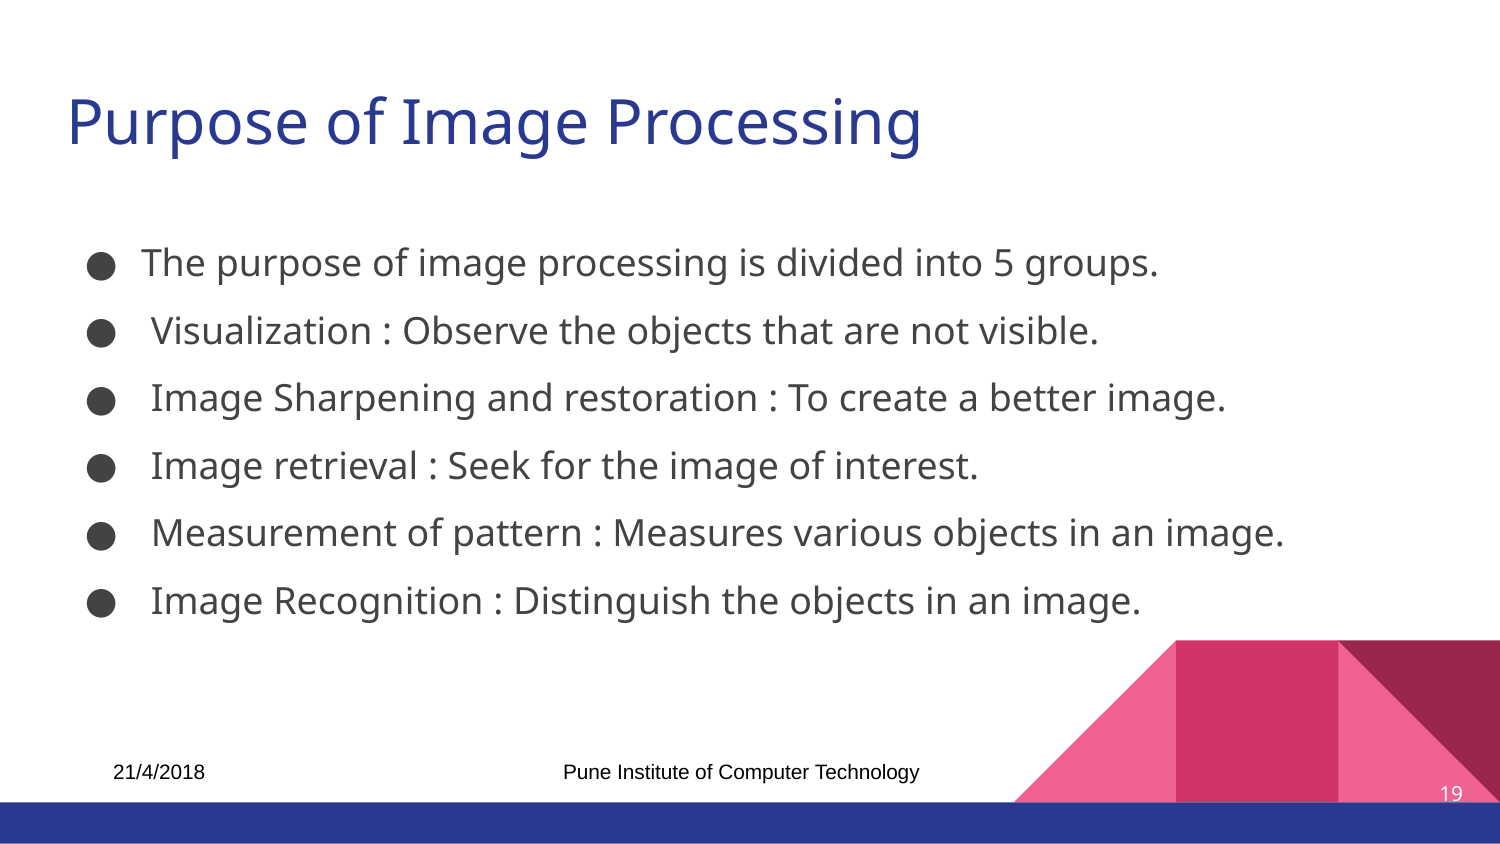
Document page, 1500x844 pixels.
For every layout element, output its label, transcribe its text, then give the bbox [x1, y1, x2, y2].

list The purpose of image processing is divided into 5 groups. Visualization : Observe the objects that are not visible. Image Sharpening and restoration : To create a better image. Image retrieval : Seek for the image of interest. Measurement of pattern : Measures various objects in an image. Image Recognition : Distinguish the objects in an image. [51, 201, 1449, 750]
title Purpose of Image Processing [51, 67, 1449, 167]
slide_number <number> [1387, 762, 1478, 828]
